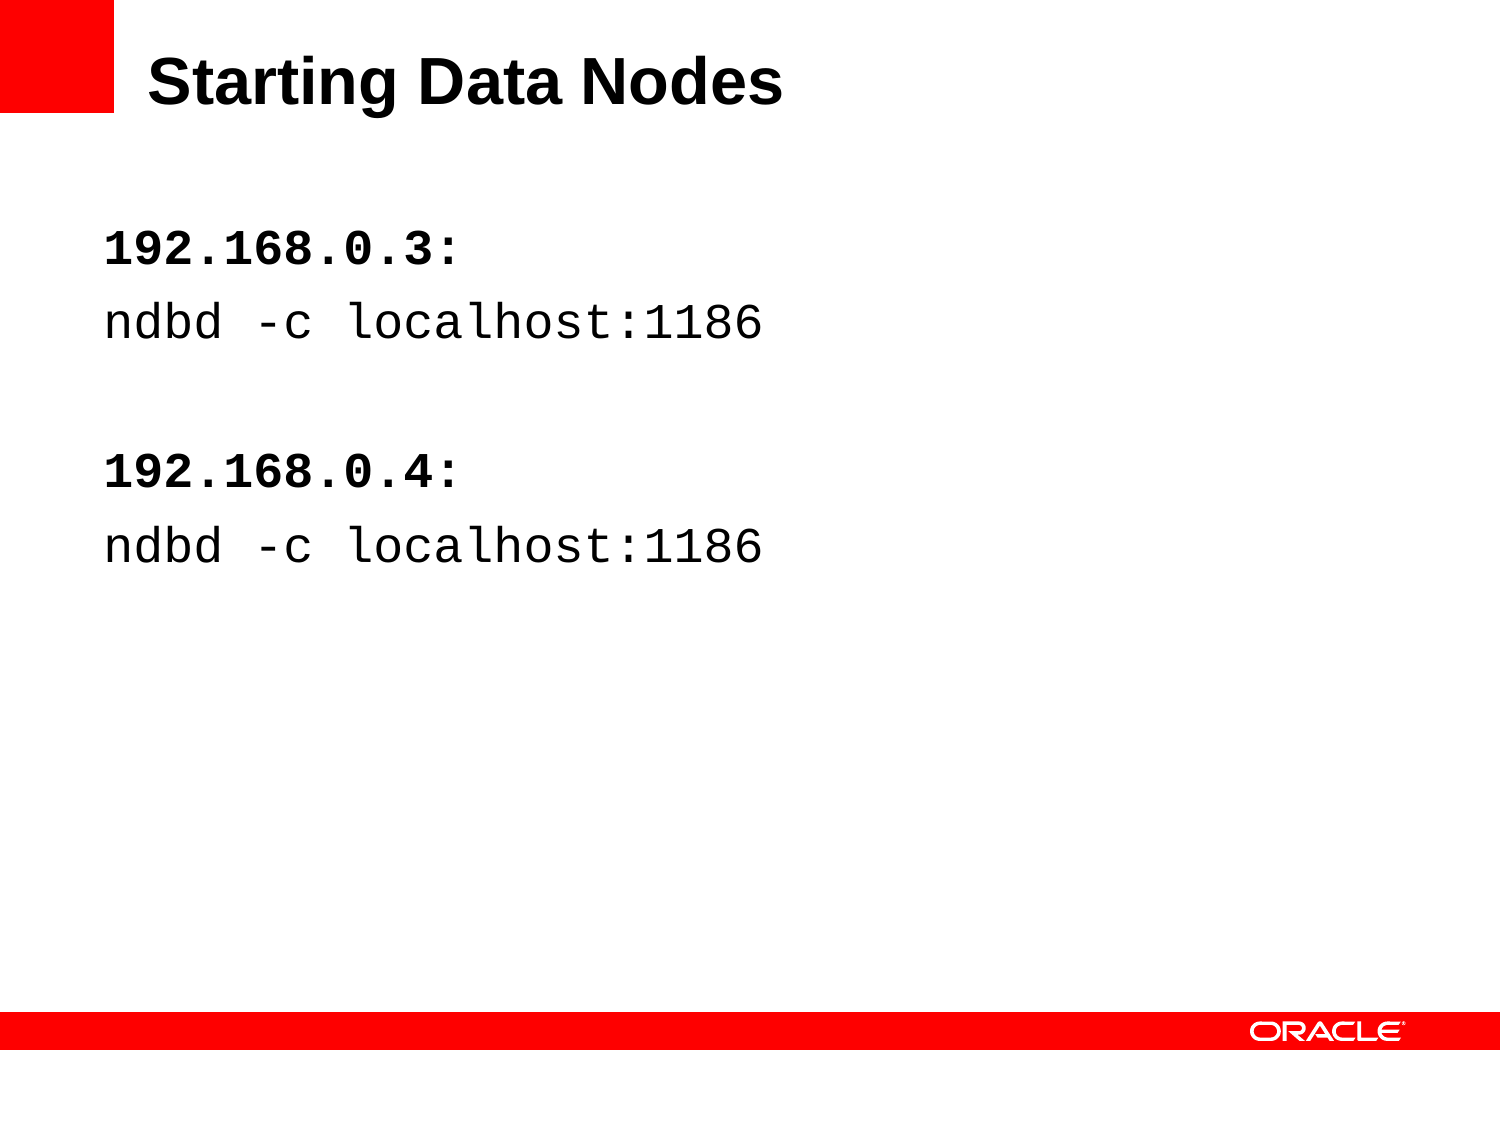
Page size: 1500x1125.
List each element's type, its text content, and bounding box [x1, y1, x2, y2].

picture [0, 0, 114, 113]
picture [0, 1012, 1500, 1050]
text_box 192.168.0.3: ndbd -c localhost:1186 192.168.0.4: ndbd -c localhost:1186 [88, 206, 1388, 580]
title Starting Data Nodes [147, 8, 1392, 119]
